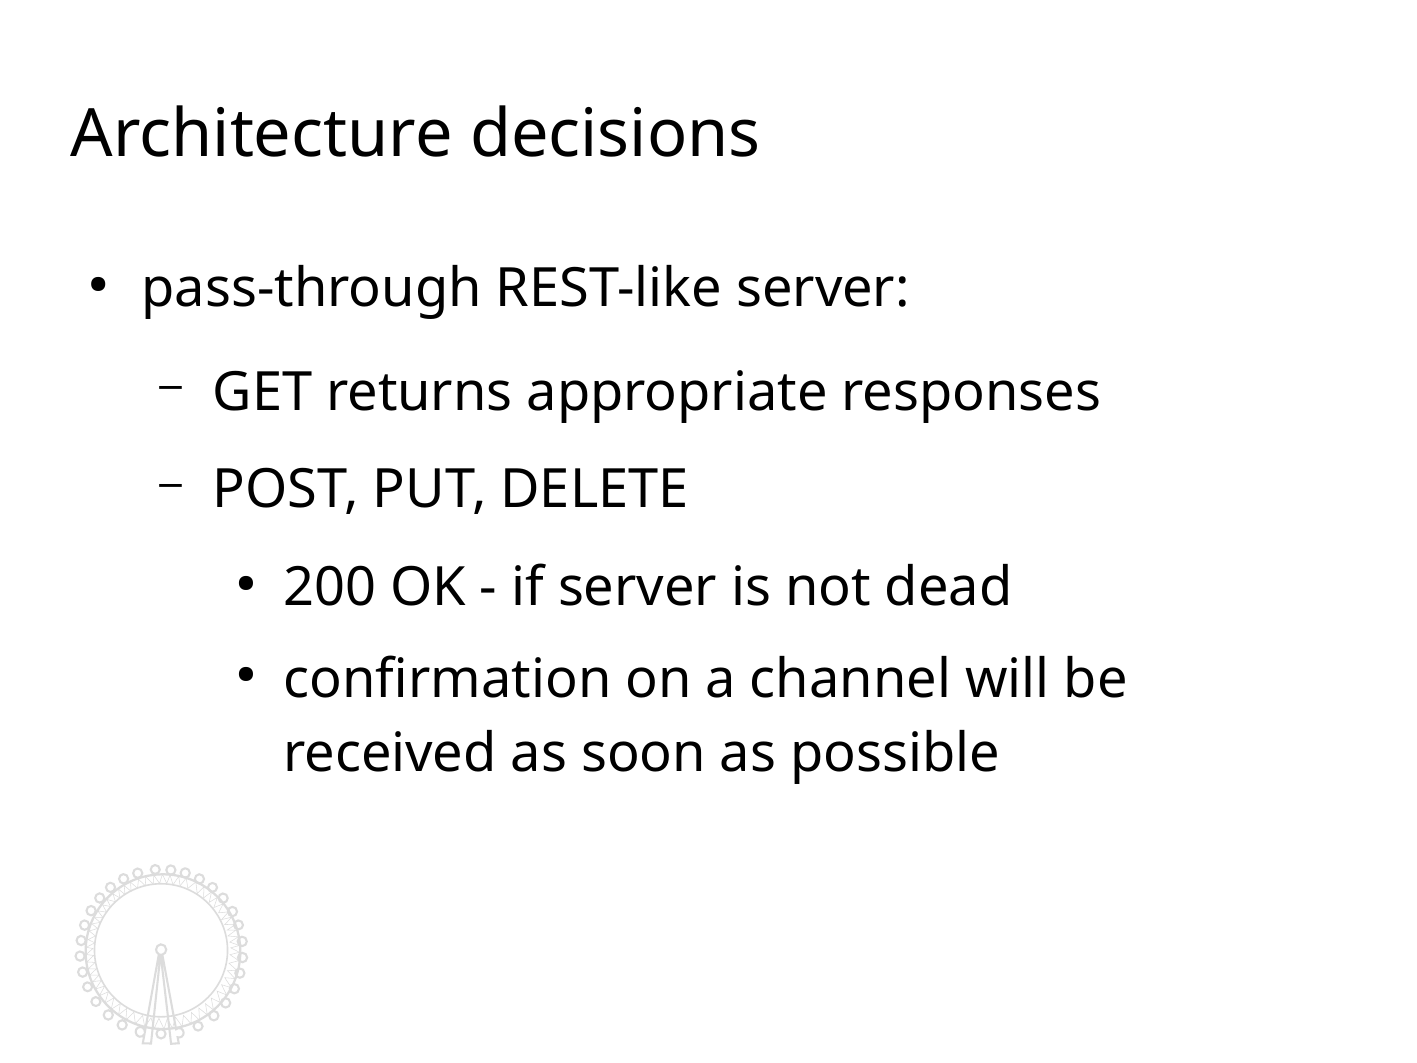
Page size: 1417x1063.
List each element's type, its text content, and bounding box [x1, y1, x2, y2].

title Architecture decisions [70, 42, 1346, 220]
list pass-through REST-like server: GET returns appropriate responses POST, PUT, DELETE 200 OK - if server is not dead confirmation on a channel will be received as soon as possible [70, 248, 1318, 865]
